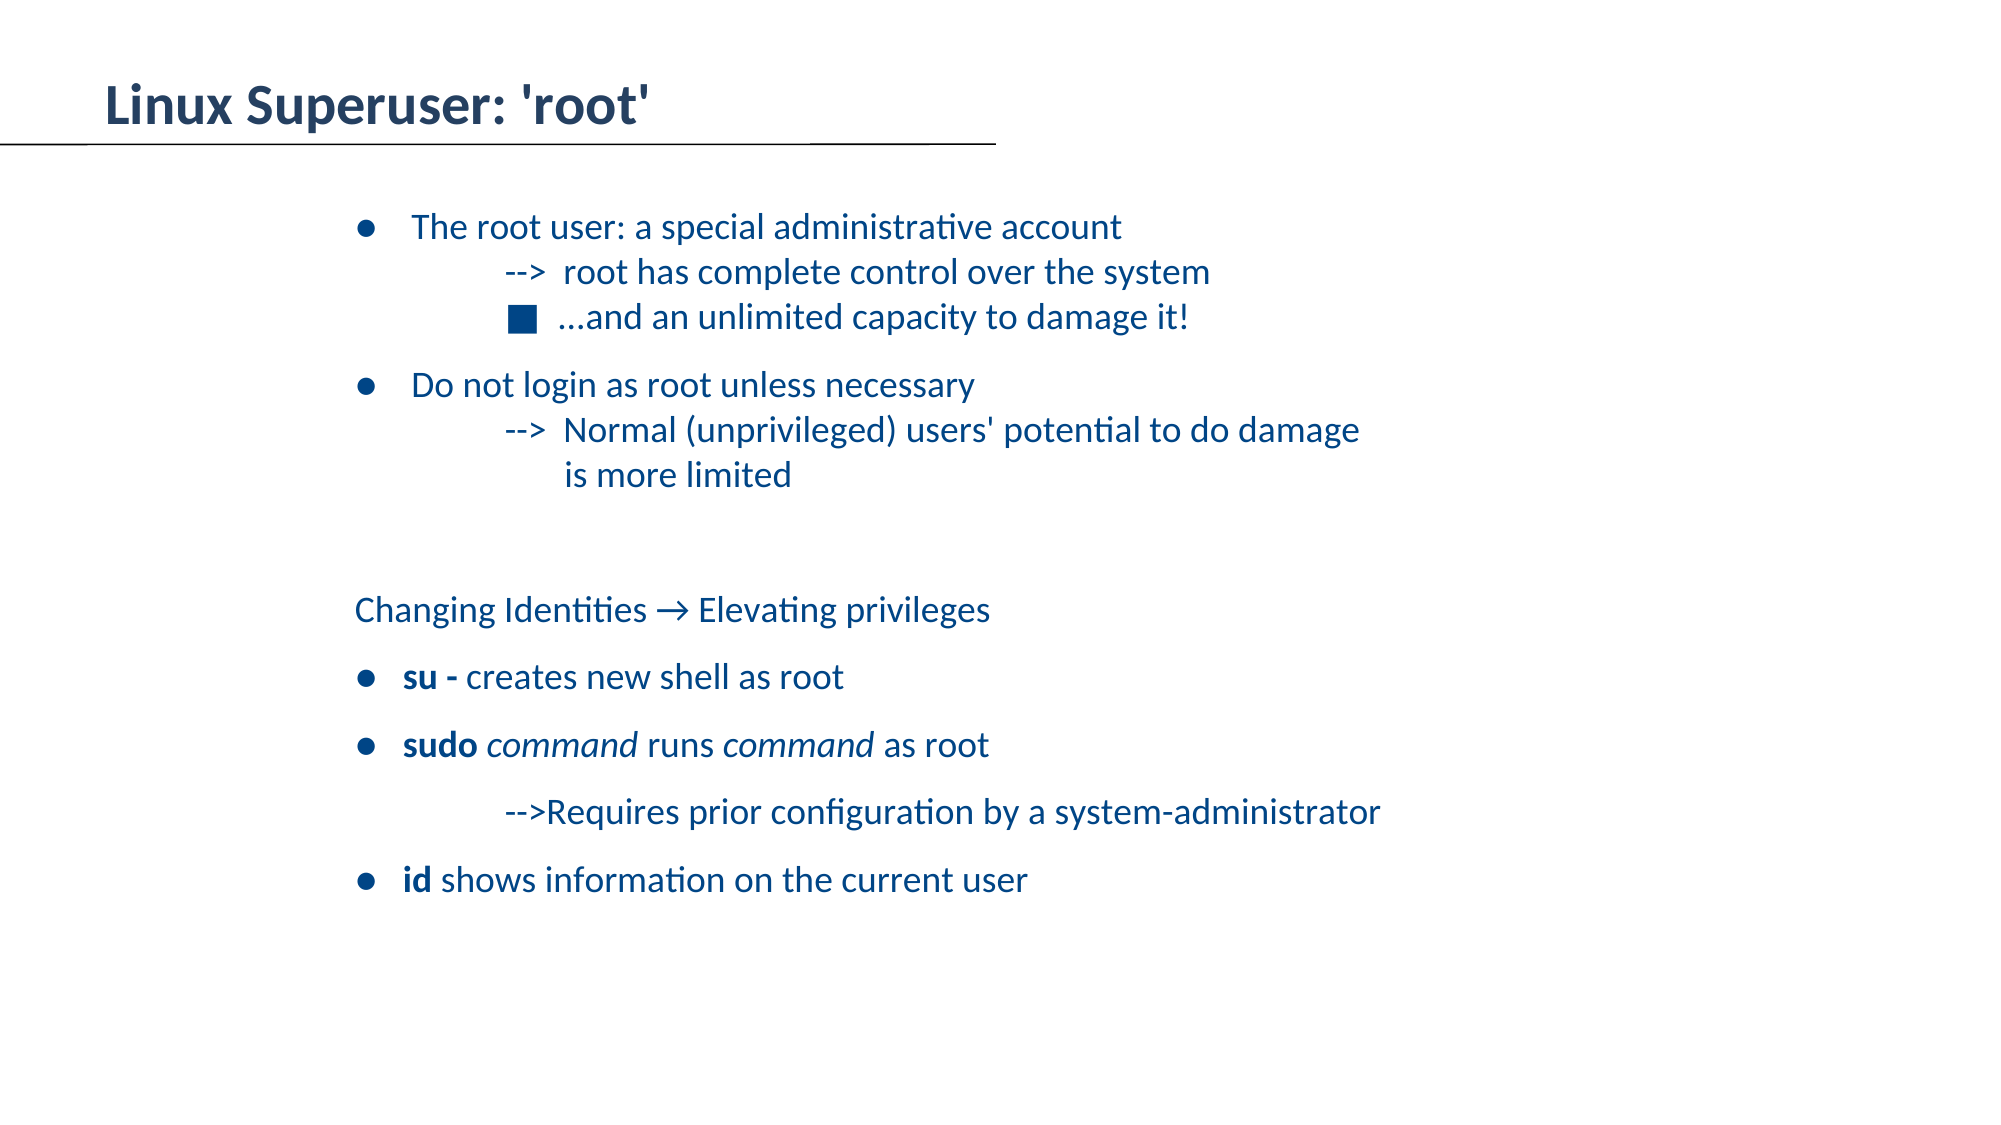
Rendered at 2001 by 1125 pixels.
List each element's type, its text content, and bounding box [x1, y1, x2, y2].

text_box Linux Superuser: 'root' [90, 58, 1141, 144]
text_box ● The root user: a special administrative account --> root has complete control over the system ■ ...and an unlimited capacity to damage it! ● Do not login as root unless necessary --> Normal (unprivileged) users' potential to do damage is more limited Changing Identities → Elevating privileges ● su - creates new shell as root ● sudo command runs command as root -->Requires prior configuration by a system-administrator ● id shows information on the current user [339, 172, 1660, 919]
